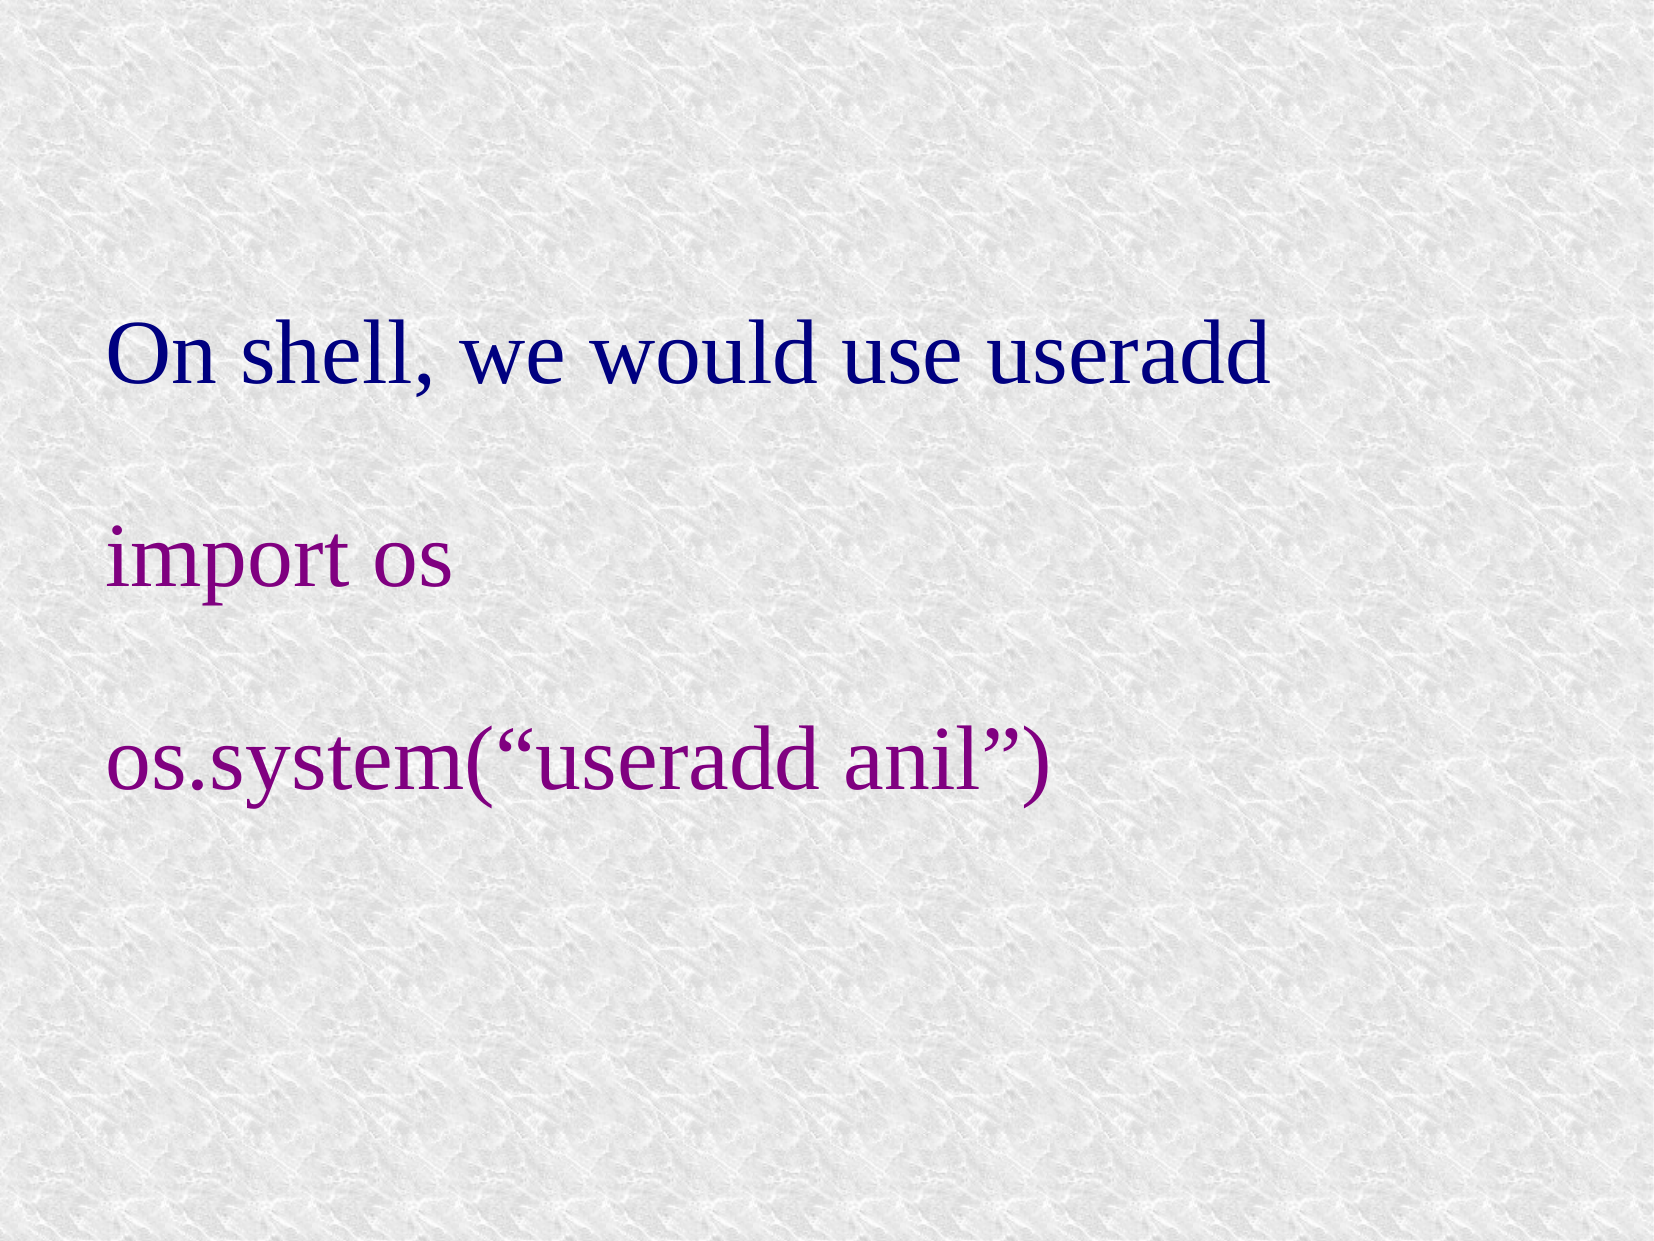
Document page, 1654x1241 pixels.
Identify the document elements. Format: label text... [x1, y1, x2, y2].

title On shell, we would use useradd import os os.system(“useradd anil”) [105, 277, 1518, 834]
picture [0, 0, 1654, 1241]
